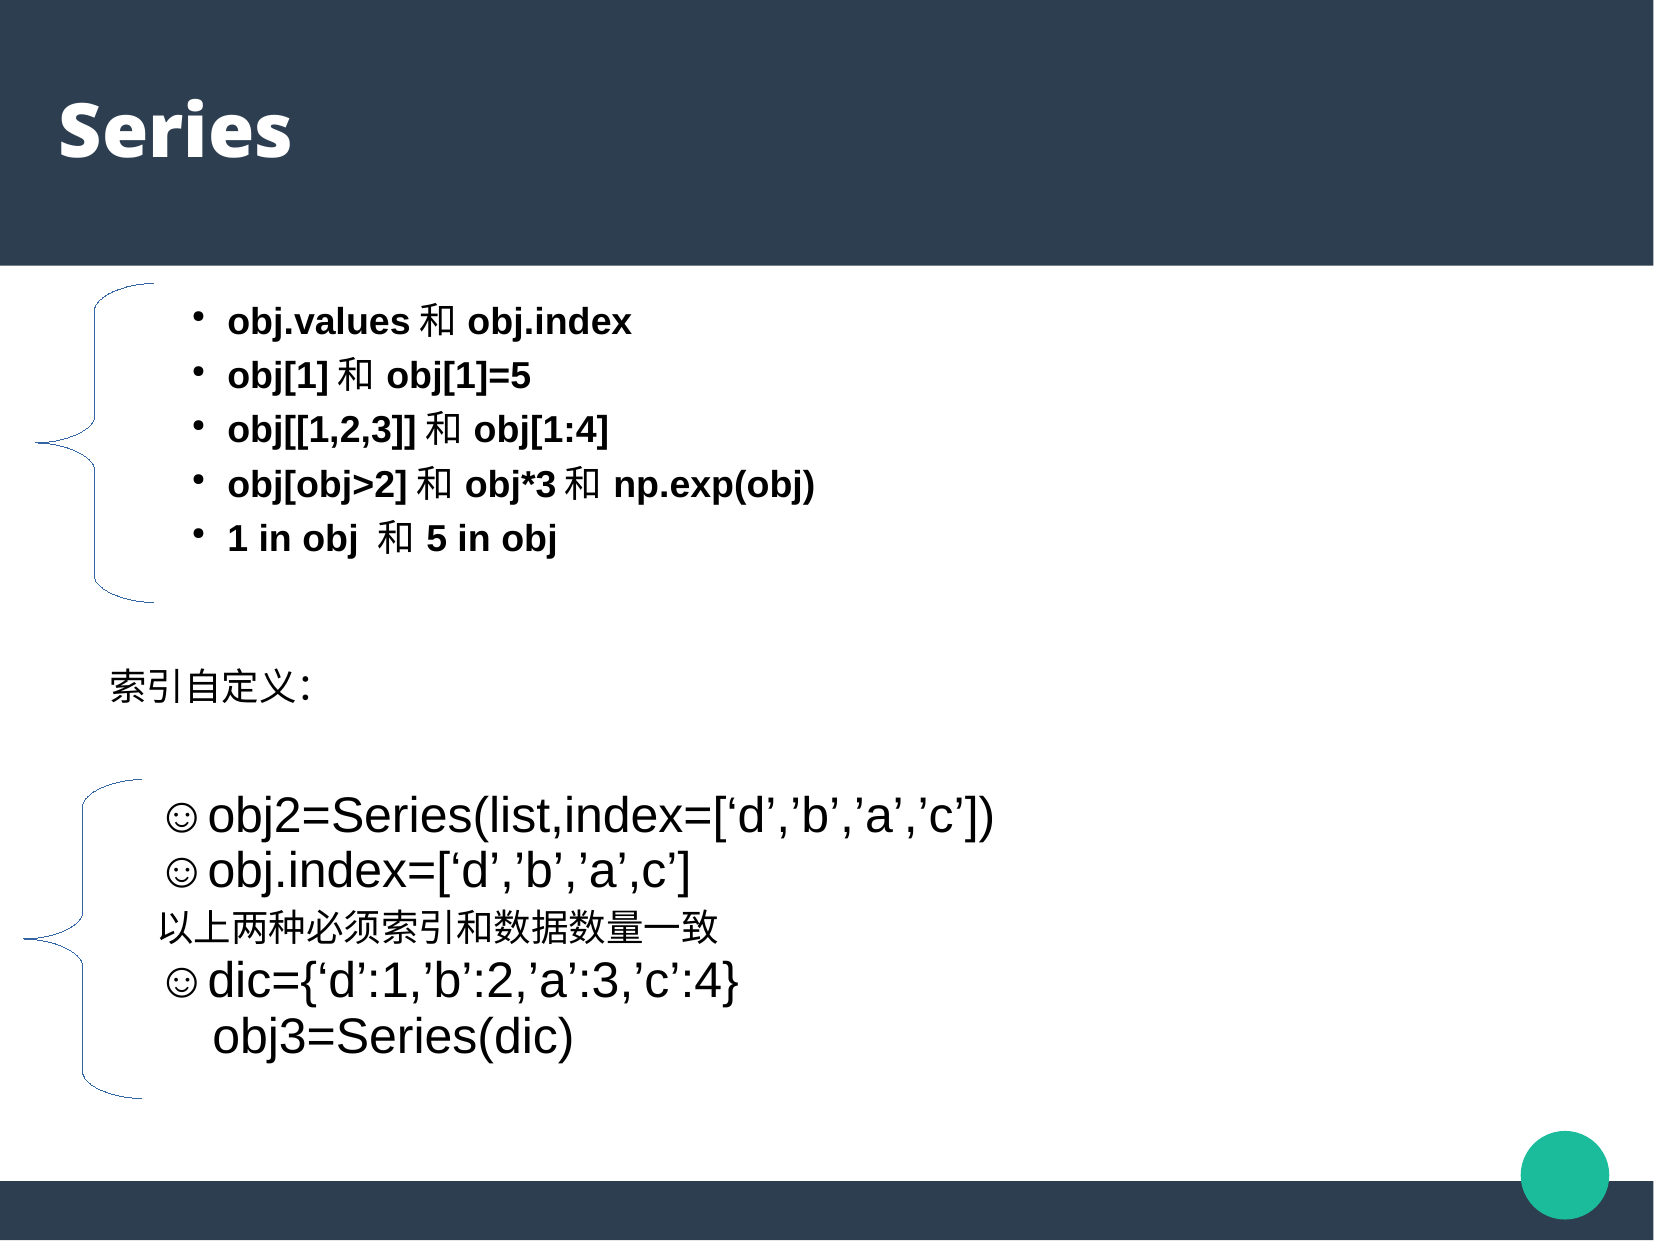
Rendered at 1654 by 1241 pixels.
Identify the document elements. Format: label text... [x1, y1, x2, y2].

text_box ☺obj2=Series(list,index=[‘d’,’b’,’a’,’c’]) ☺obj.index=[‘d’,’b’,’a’,c’] 以上两种必须索引和数据数量一致 ☺dic={‘d’:1,’b’:2,’a’:3,’c’:4} obj3=Series(dic) [141, 779, 1489, 1105]
title Series [59, 49, 1595, 207]
list [59, 259, 1595, 1152]
text_box obj.values和obj.index obj[1]和obj[1]=5 obj[[1,2,3]]和obj[1:4] obj[obj>2]和obj*3和np.exp(obj) 1 in obj 和5 in obj [177, 283, 1654, 576]
text_box [129, 838, 1548, 1170]
text_box 索引自定义： [94, 649, 1123, 720]
